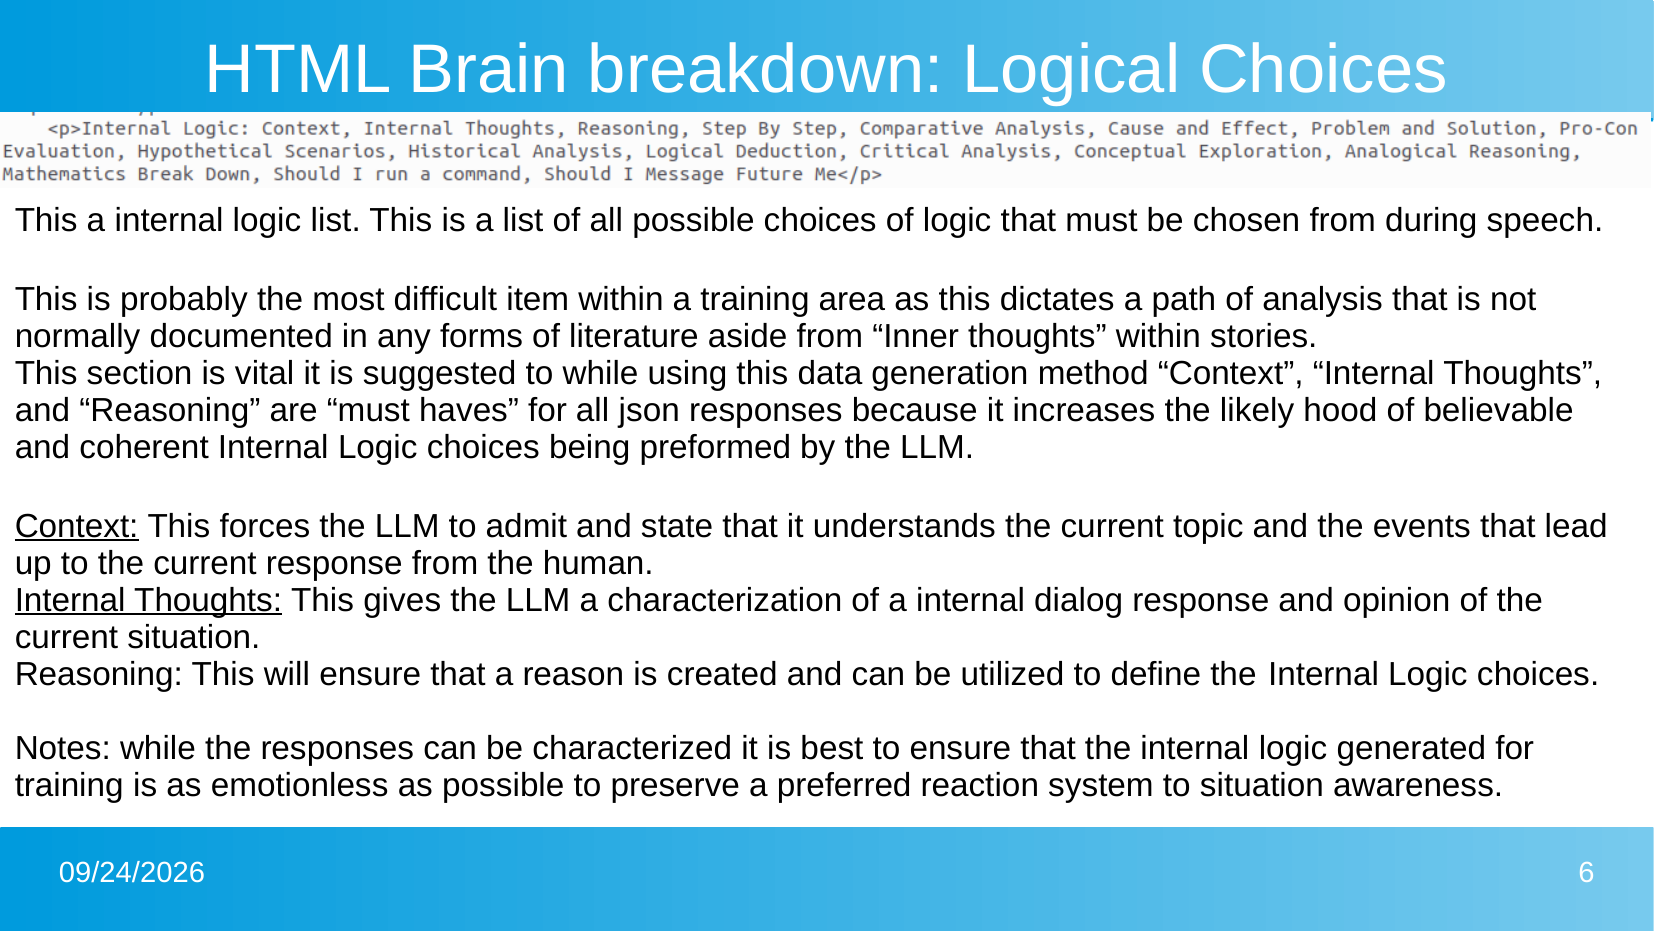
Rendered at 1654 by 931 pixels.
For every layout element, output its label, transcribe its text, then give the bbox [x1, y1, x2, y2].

title HTML Brain breakdown: Logical Choices [59, 29, 1595, 108]
picture [0, 112, 1651, 188]
text_box This a internal logic list. This is a list of all possible choices of logic that must be chosen from during speech. This is probably the most difficult item within a training area as this dictates a path of analysis that is not normally documented in any forms of literature aside from “Inner thoughts” within stories. This section is vital it is suggested to while using this data generation method “Context”, “Internal Thoughts”, and “Reasoning” are “must haves” for all json responses because it increases the likely hood of believable and coherent Internal Logic choices being preformed by the LLM. Context: This forces the LLM to admit and state that it understands the current topic and the events that lead up to the current response from the human. Internal Thoughts: This gives the LLM a characterization of a internal dialog response and opinion of the current situation. Reasoning: This will ensure that a reason is created and can be utilized to define the Internal Logic choices. Notes: while the responses can be characterized it is best to ensure that the internal logic generated for training is as emotionless as possible to preserve a preferred reaction system to situation awareness. [0, 193, 1651, 812]
